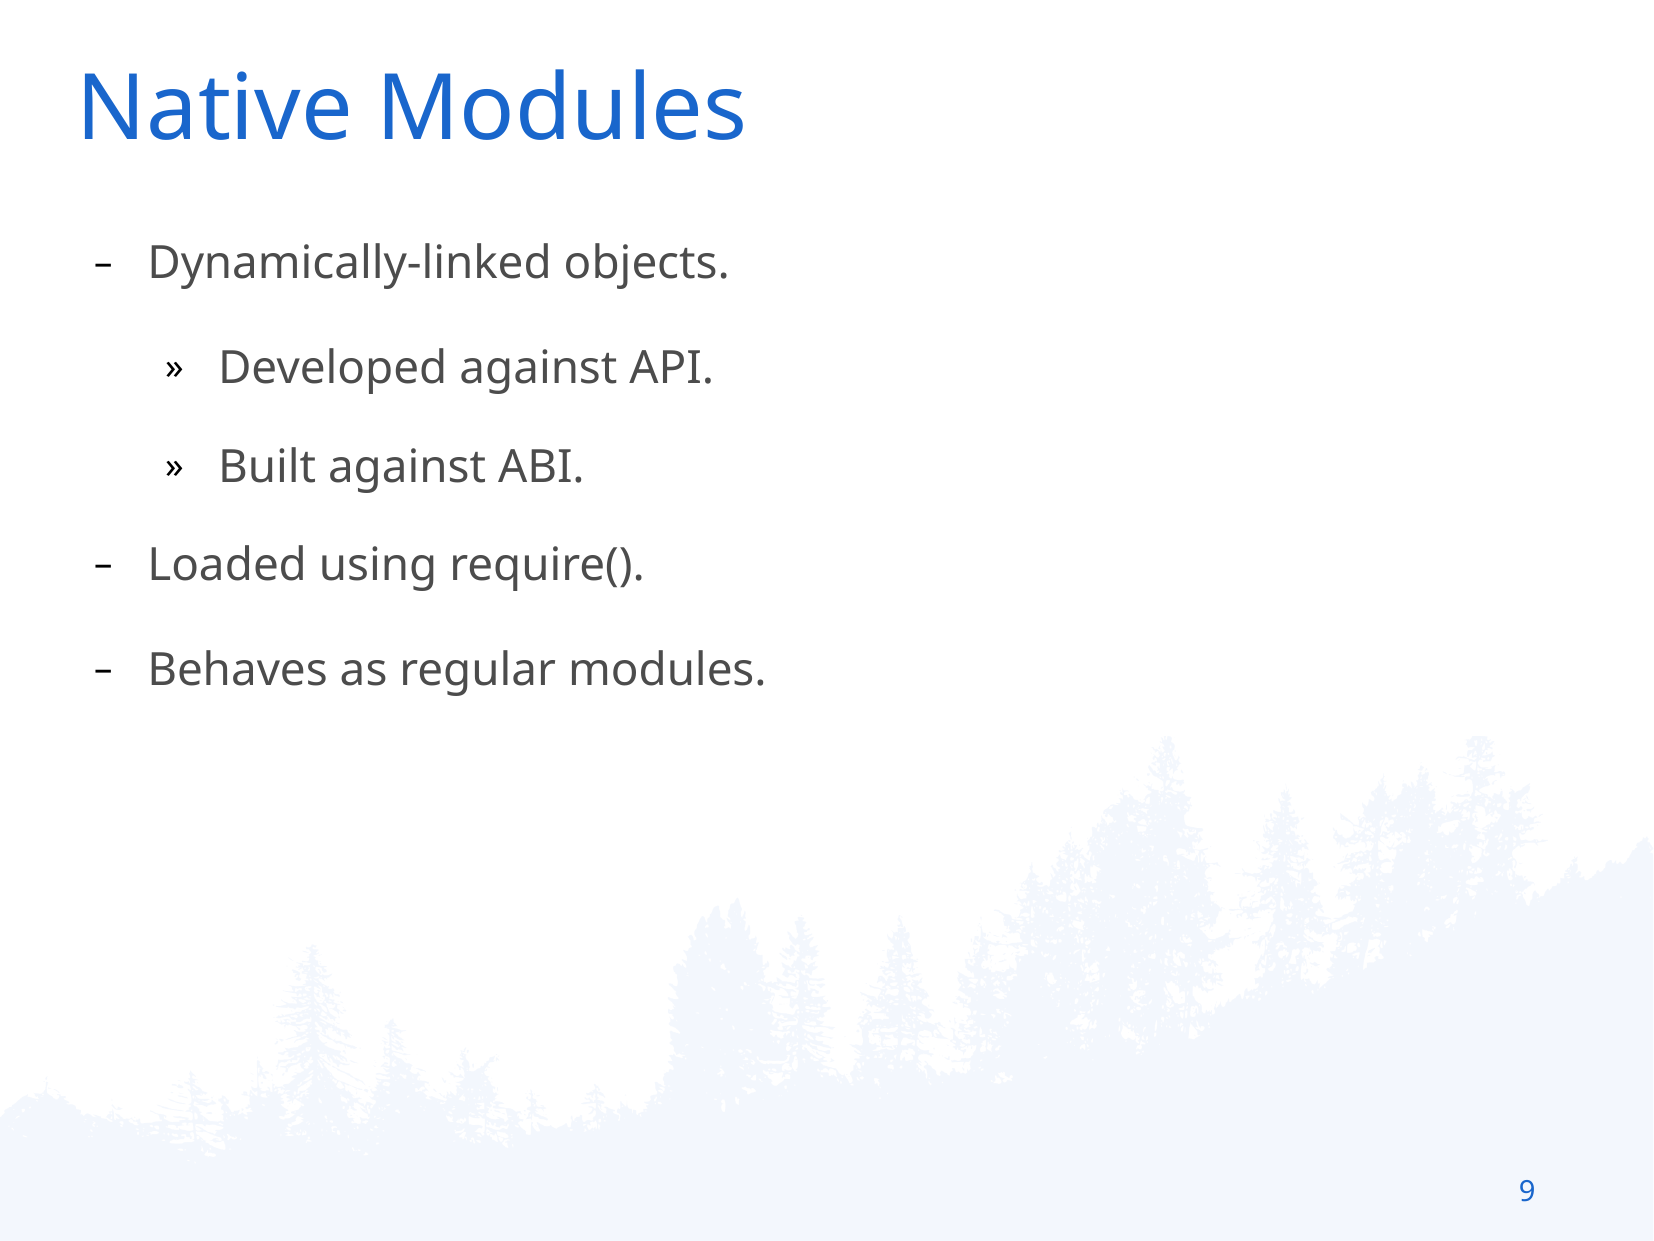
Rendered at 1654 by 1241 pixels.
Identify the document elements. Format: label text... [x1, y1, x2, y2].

list Dynamically-linked objects. Developed against API. Built against ABI. Loaded using require(). Behaves as regular modules. [76, 217, 1494, 1192]
title Native Modules [76, 0, 1561, 208]
picture [0, 736, 1654, 1241]
